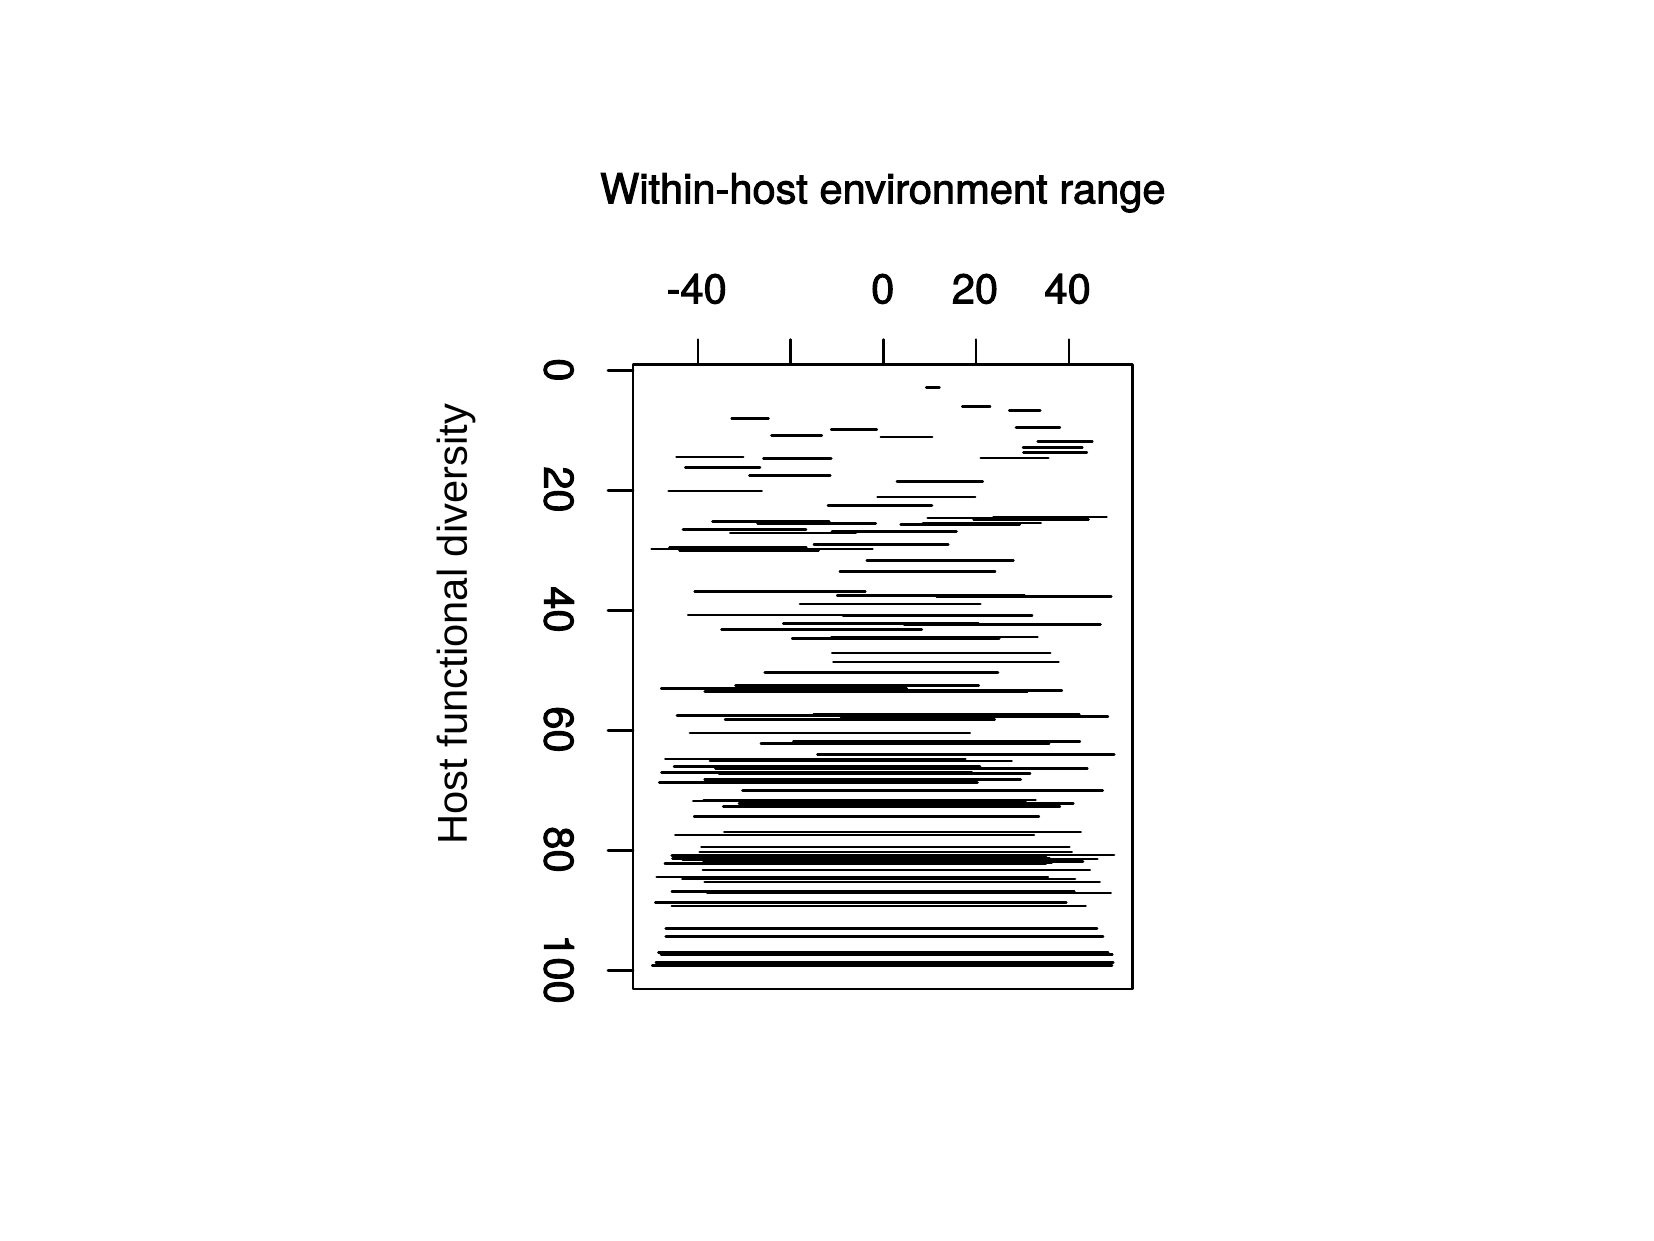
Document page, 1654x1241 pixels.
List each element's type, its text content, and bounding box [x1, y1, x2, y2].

text_box Host functional diversity [421, 214, 489, 860]
picture [319, 51, 1322, 1162]
text_box [360, 390, 511, 946]
